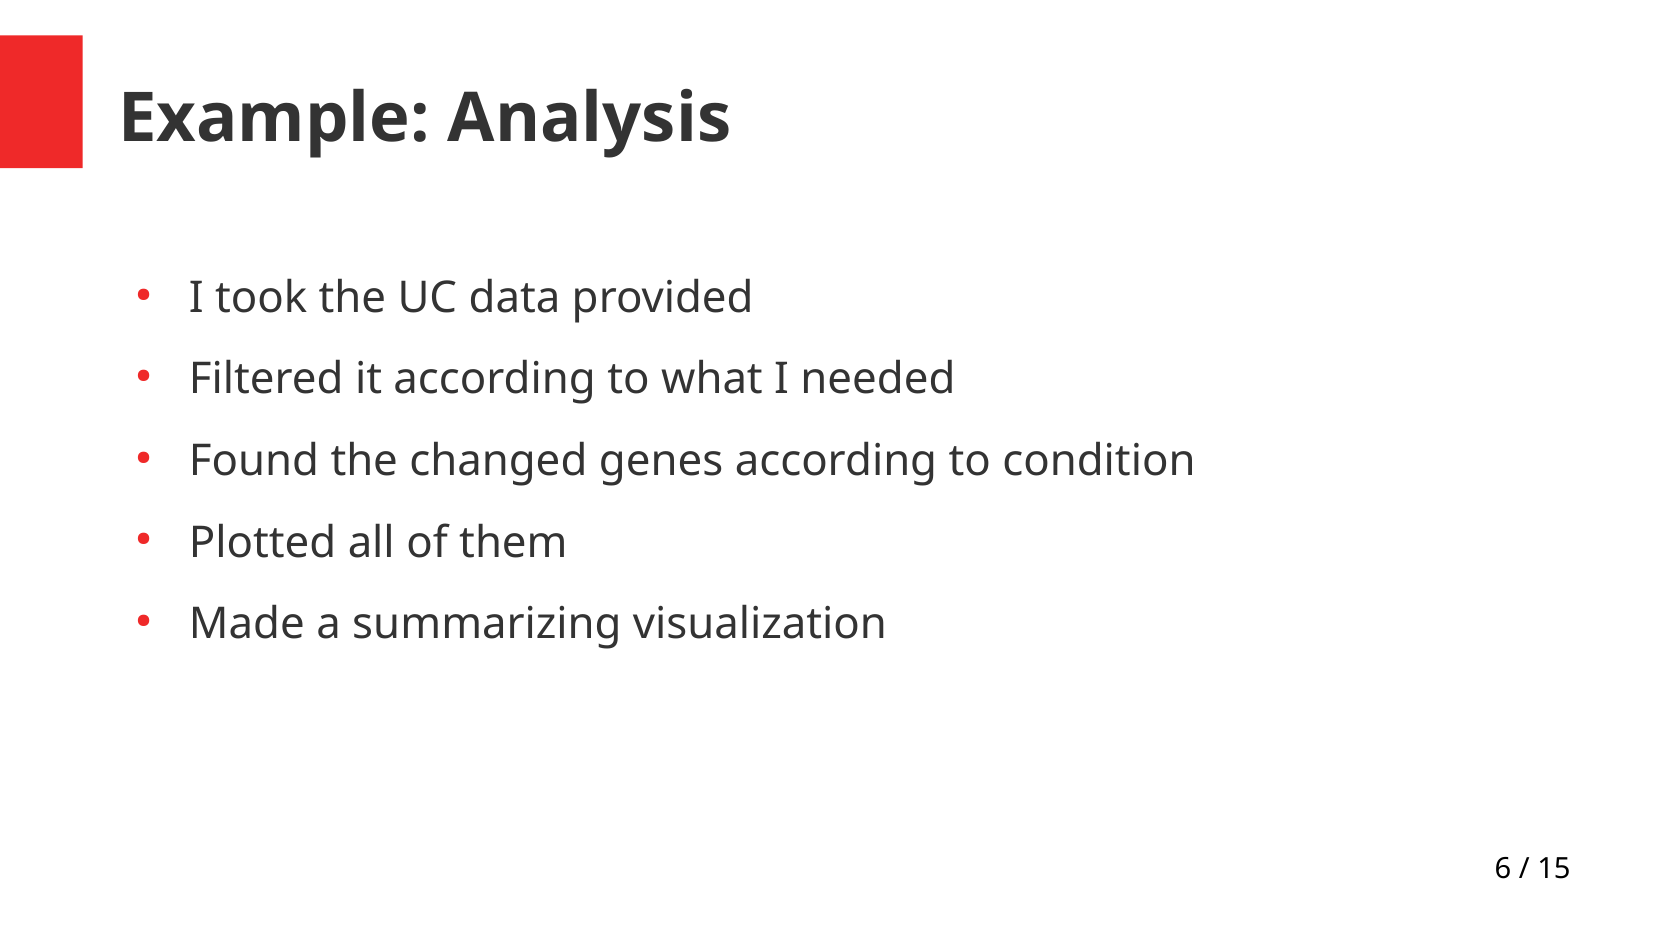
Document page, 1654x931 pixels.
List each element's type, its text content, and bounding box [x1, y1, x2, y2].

title Example: Analysis [118, 36, 1571, 193]
list I took the UC data provided Filtered it according to what I needed Found the changed genes according to condition Plotted all of them Made a summarizing visualization [118, 265, 1536, 806]
